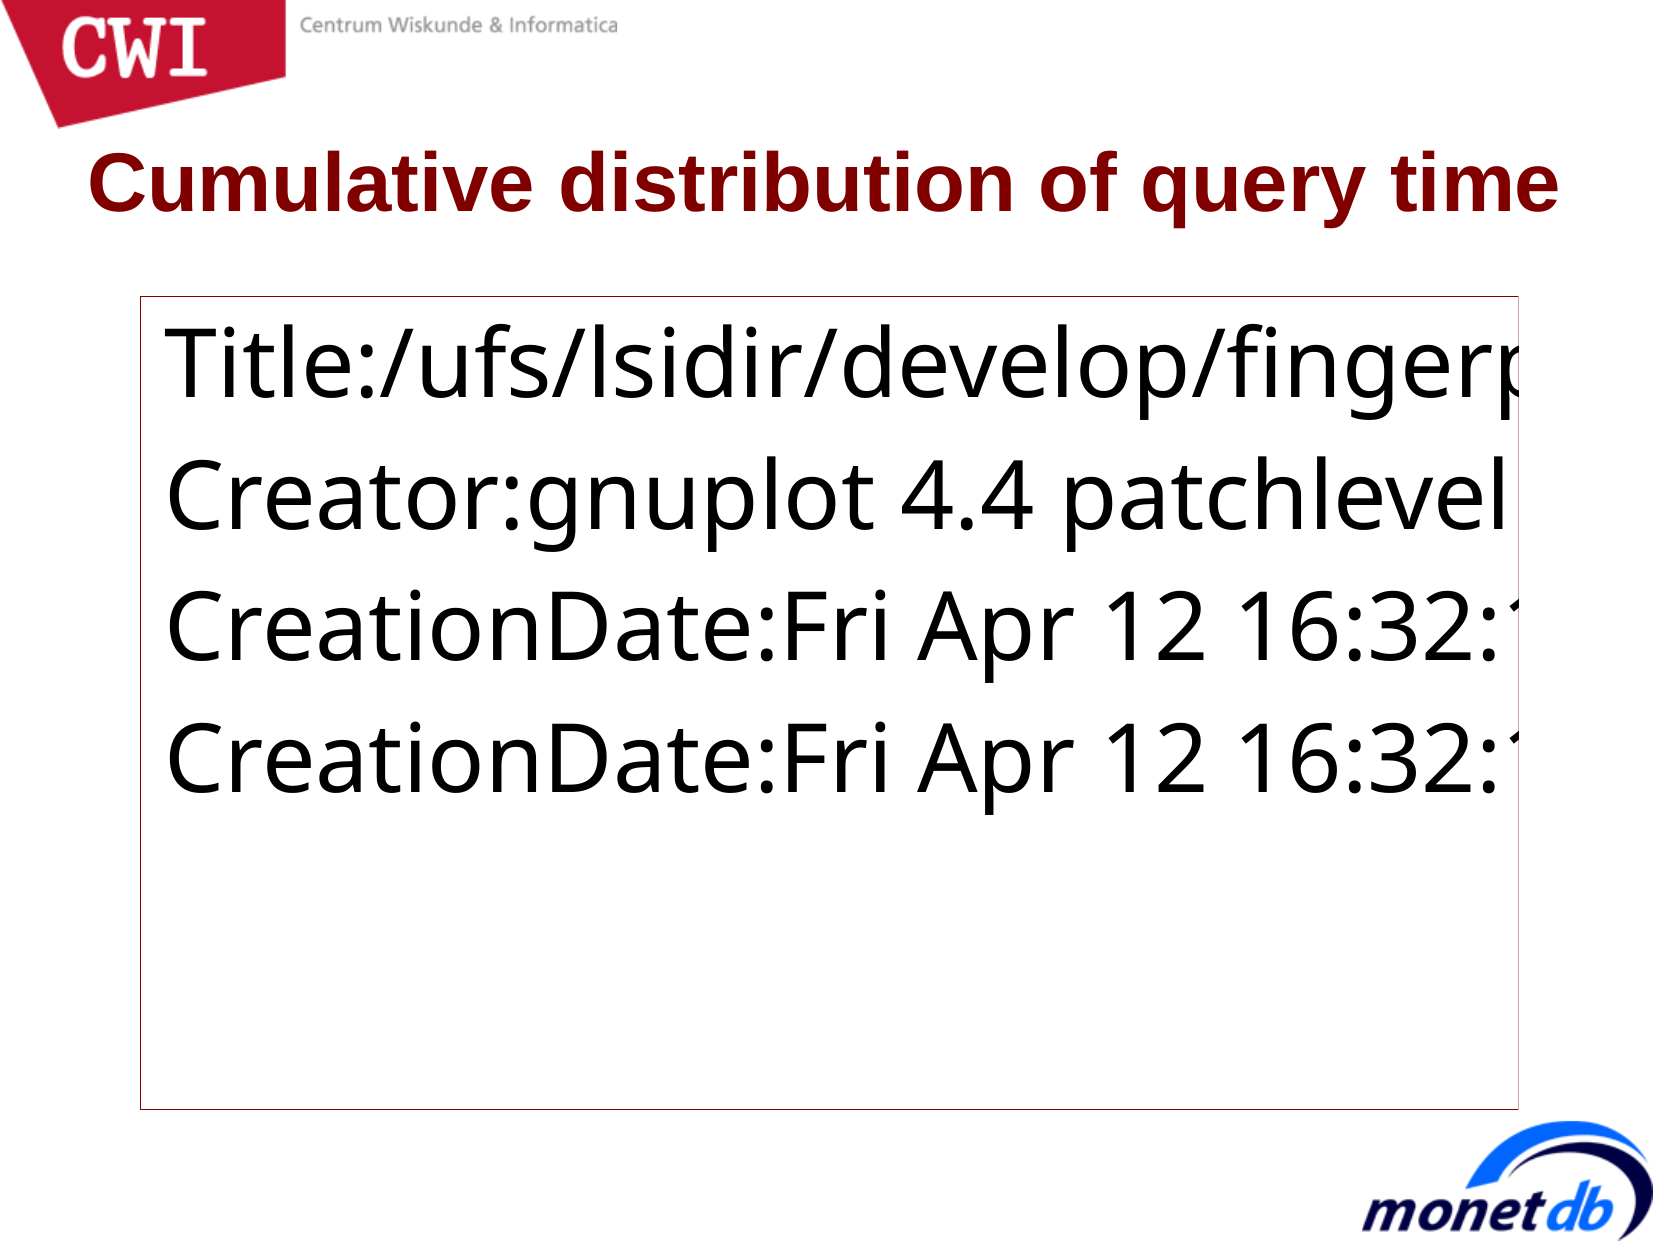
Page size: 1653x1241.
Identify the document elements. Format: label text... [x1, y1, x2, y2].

picture [134, 290, 1519, 1110]
picture [1362, 1118, 1653, 1241]
title Cumulative distribution of query time [37, 78, 1613, 287]
picture [0, 0, 691, 129]
